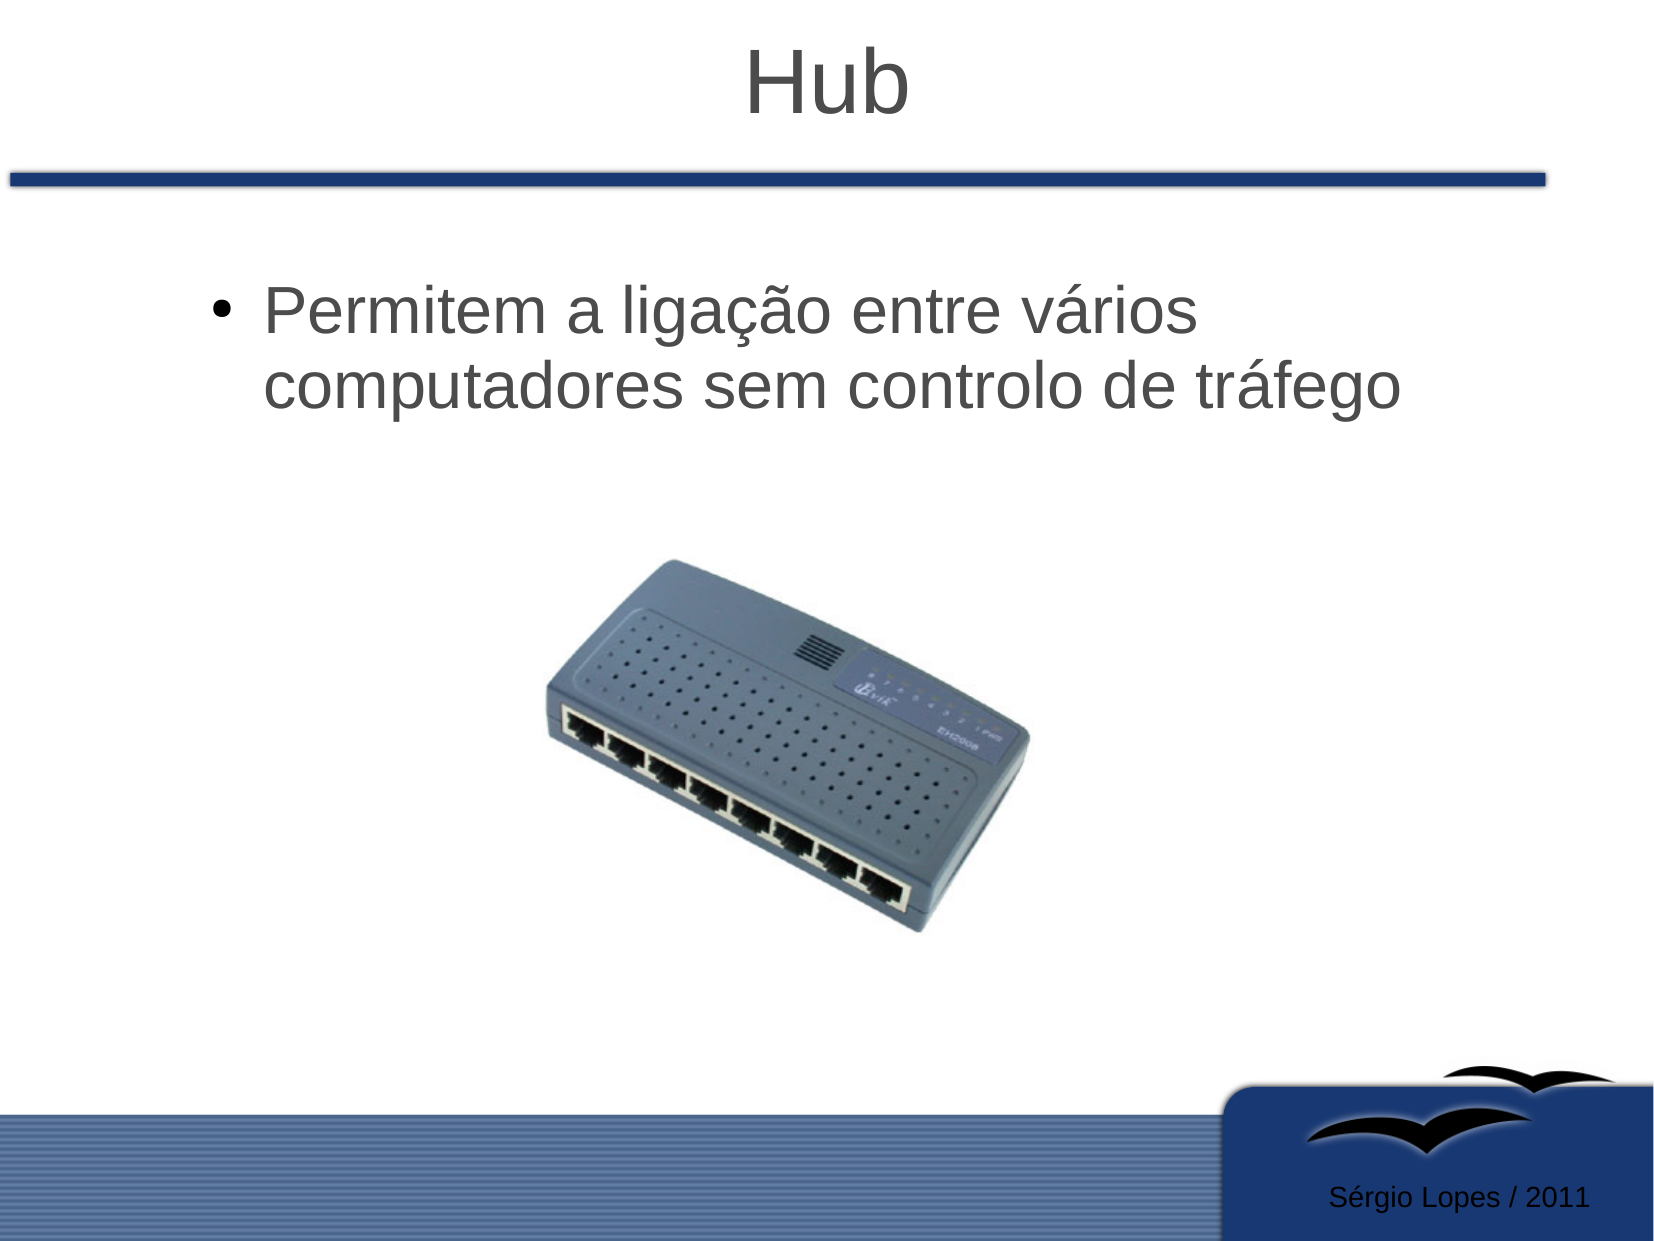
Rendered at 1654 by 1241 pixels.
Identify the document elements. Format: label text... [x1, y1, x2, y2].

text_box Sérgio Lopes / 2011 [1328, 1181, 1588, 1214]
picture [0, 0, 1654, 1241]
title Hub [121, 0, 1534, 164]
list Permitem a ligação entre vários computadores sem controlo de tráfego [121, 273, 1534, 1056]
